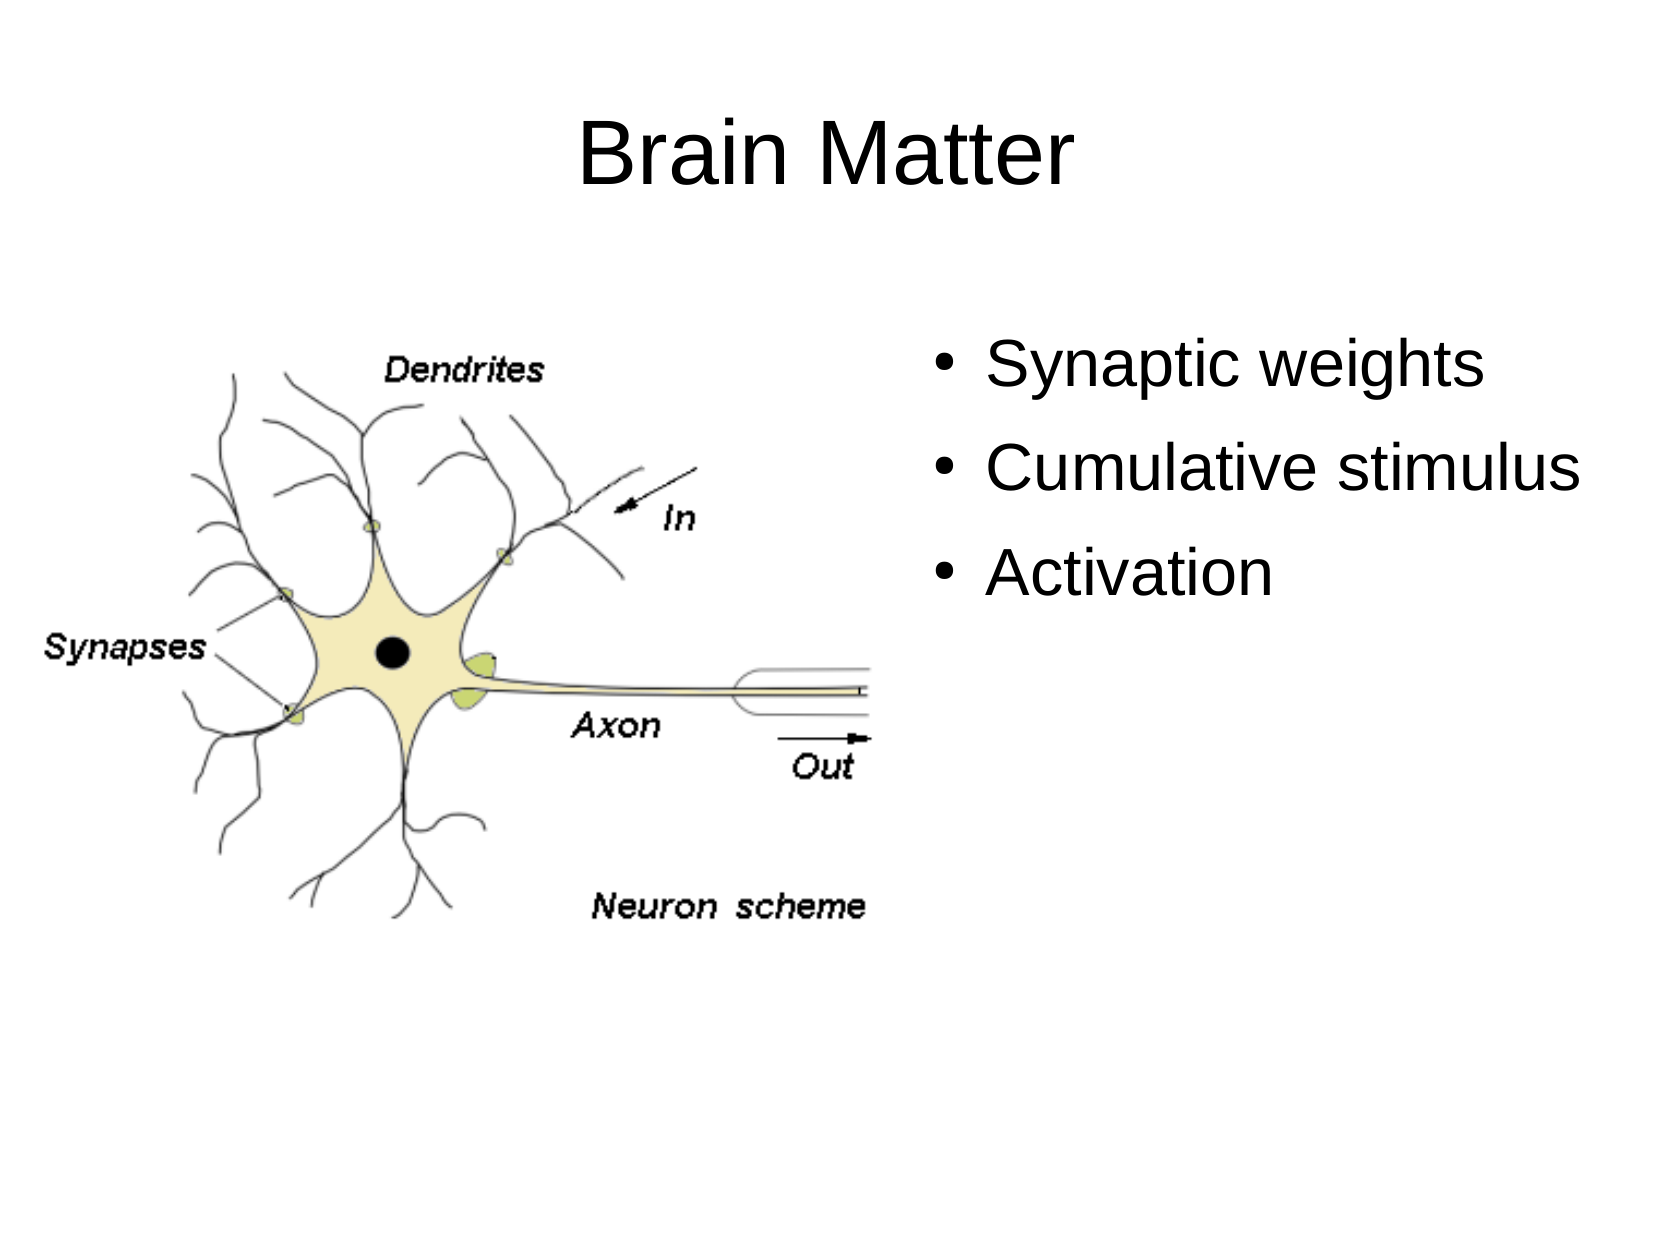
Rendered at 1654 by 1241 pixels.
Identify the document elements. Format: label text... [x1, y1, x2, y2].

list Synaptic weights Cumulative stimulus Activation [915, 326, 1654, 1046]
title Brain Matter [82, 49, 1571, 257]
picture [30, 326, 915, 965]
